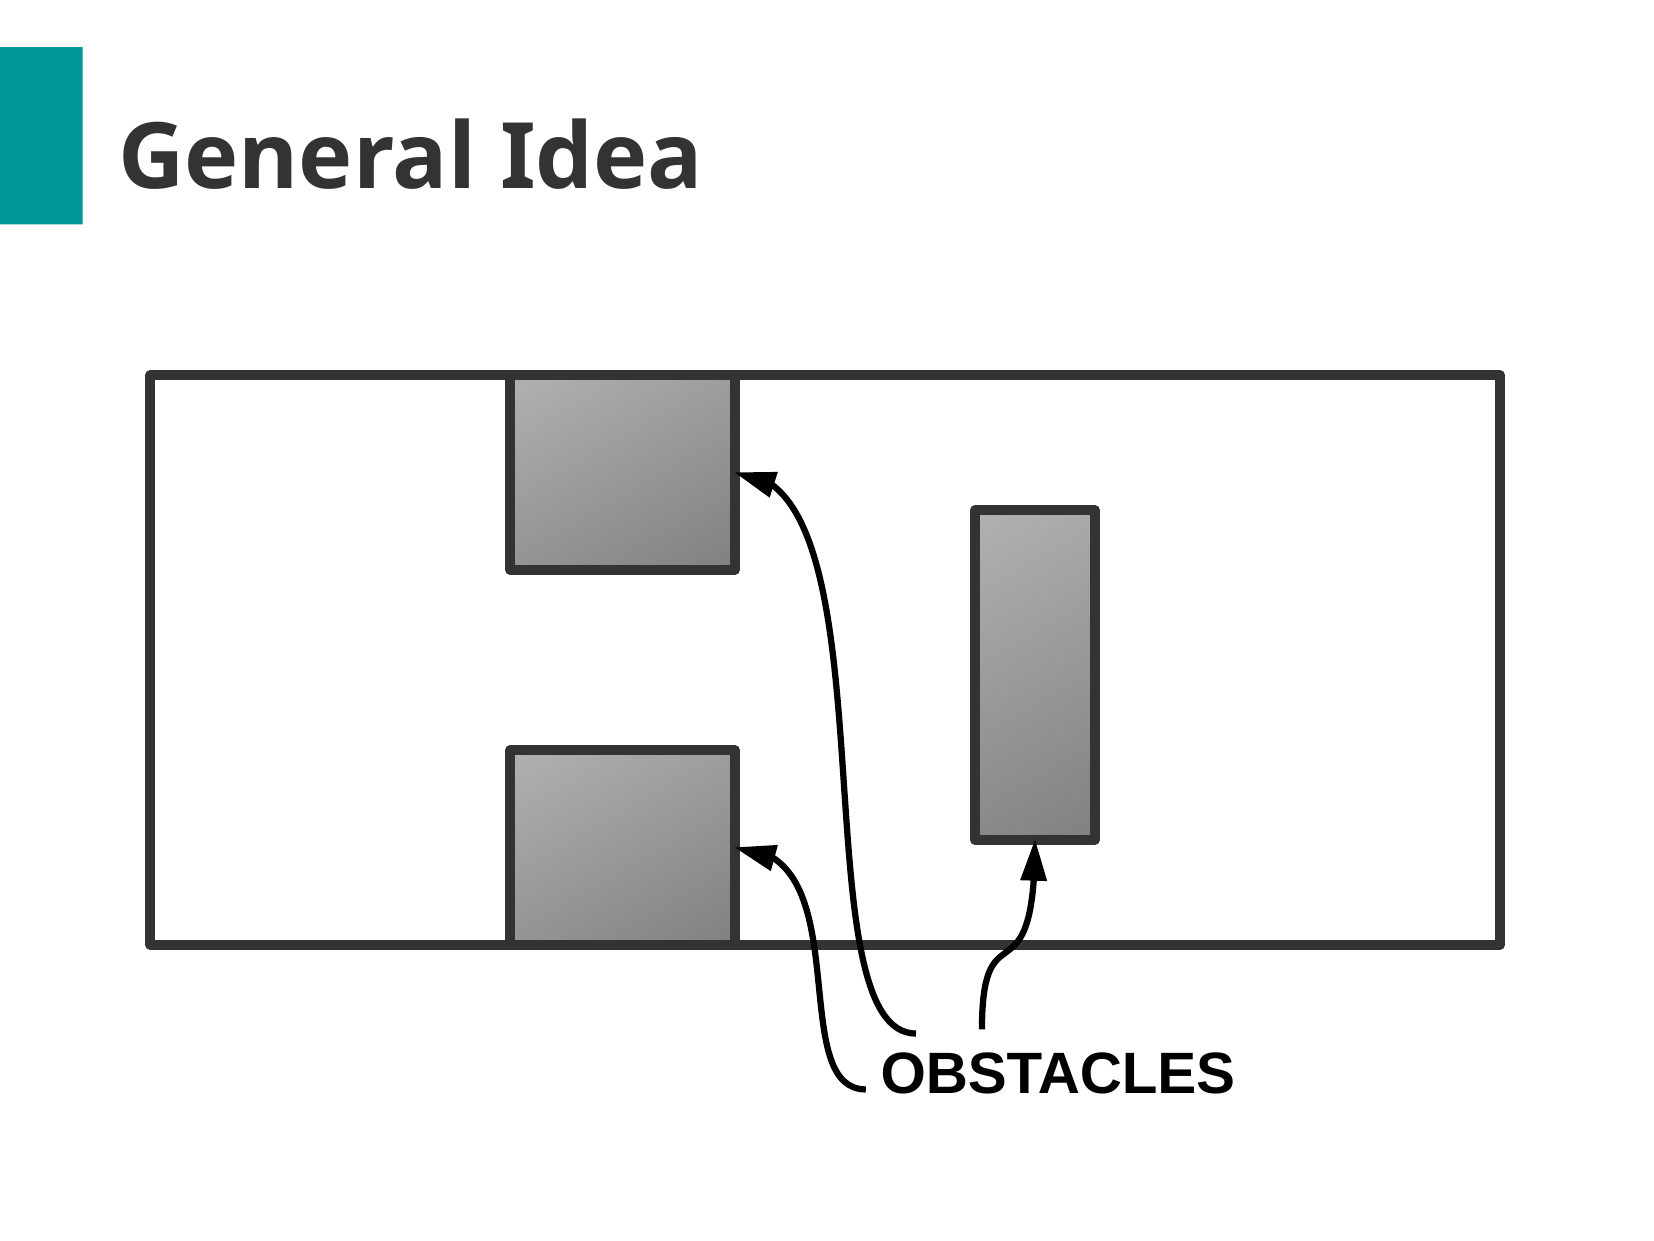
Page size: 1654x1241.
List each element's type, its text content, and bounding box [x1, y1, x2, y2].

text_box [975, 510, 1096, 841]
text_box [510, 375, 736, 571]
text_box OBSTACLES [865, 1033, 1250, 1114]
text_box [510, 750, 736, 946]
title General Idea [118, 49, 1571, 257]
